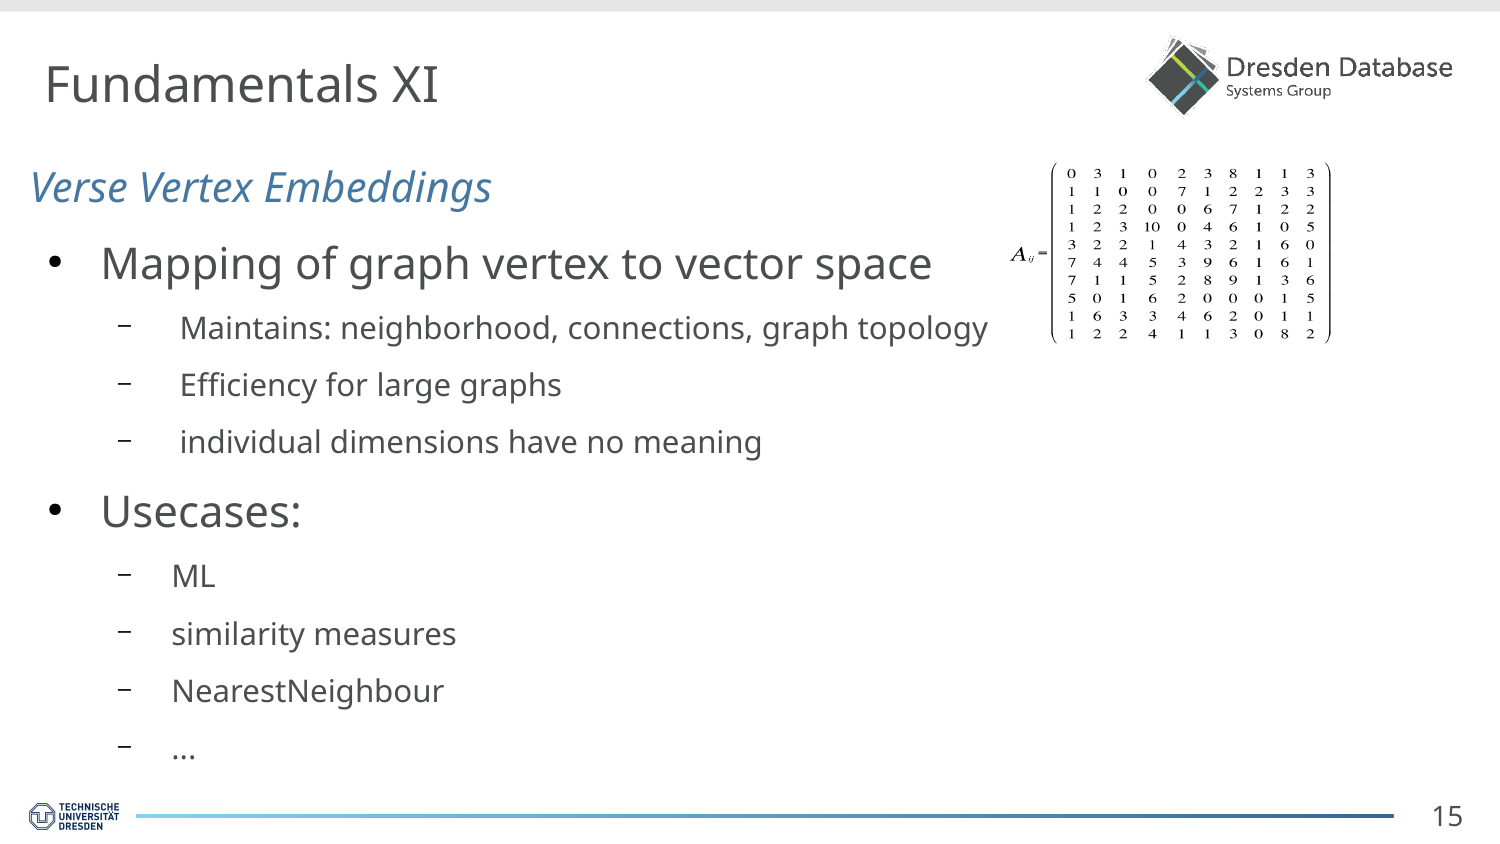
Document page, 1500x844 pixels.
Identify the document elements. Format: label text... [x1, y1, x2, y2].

picture [29, 803, 119, 830]
list Verse Vertex Embeddings Mapping of graph vertex to vector space Maintains: neighborhood, connections, graph topology Efficiency for large graphs individual dimensions have no meaning Usecases: ML similarity measures NearestNeighbour ... [29, 159, 1471, 780]
title Fundamentals XI [29, 47, 1093, 118]
picture [1007, 159, 1335, 346]
picture [1145, 35, 1453, 118]
